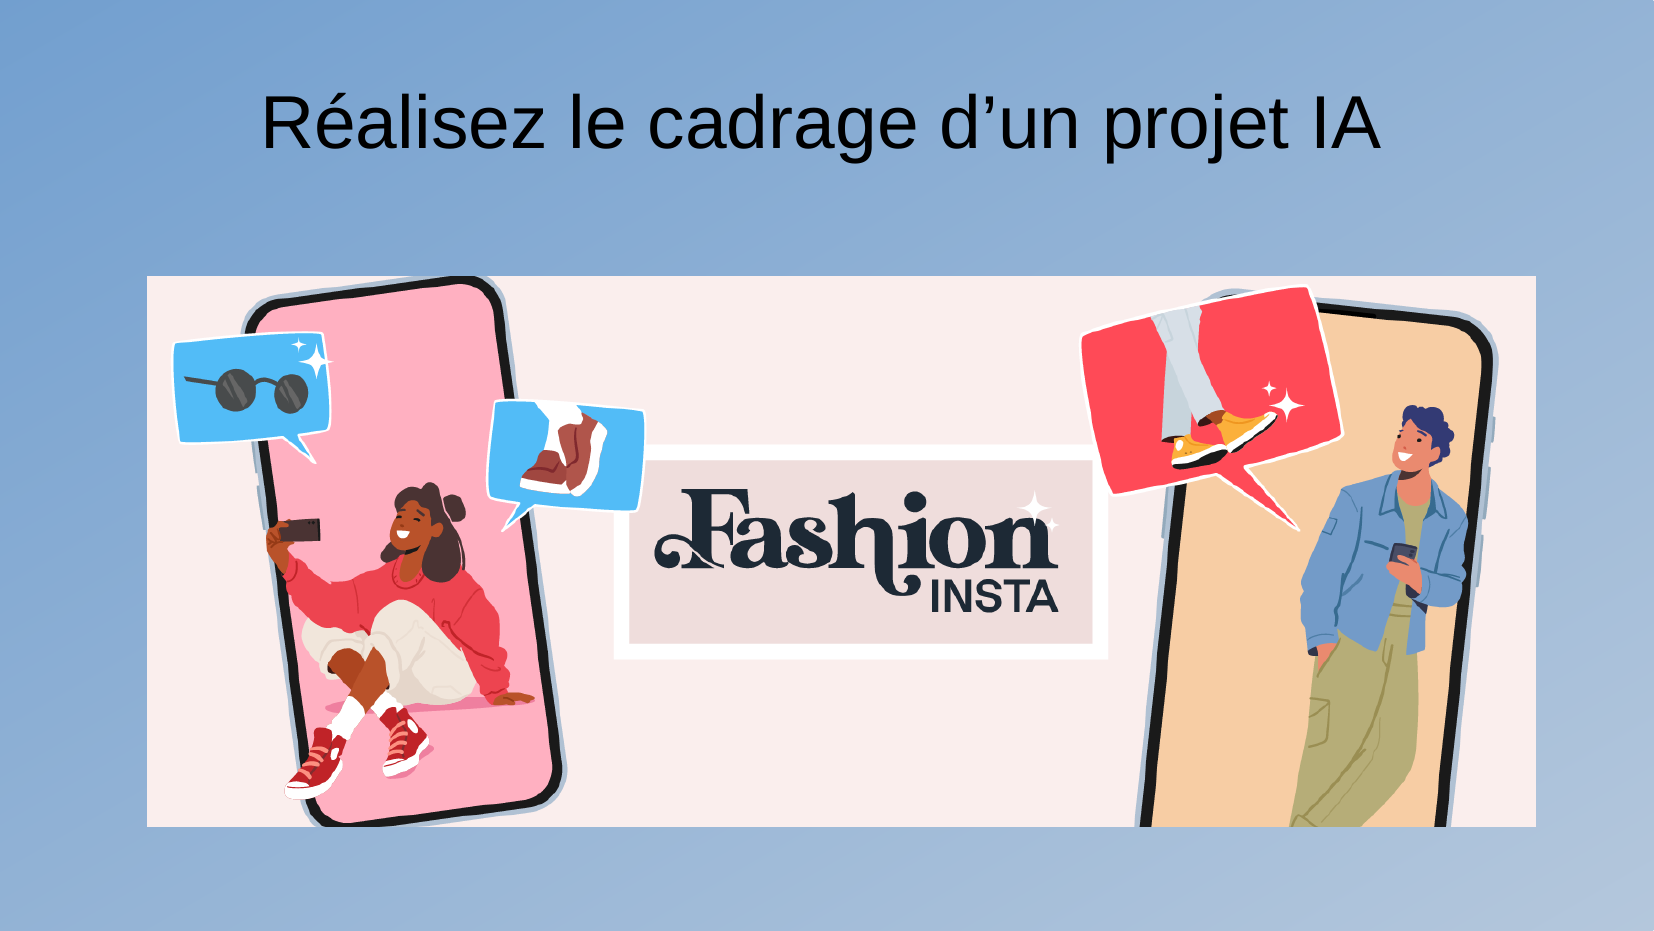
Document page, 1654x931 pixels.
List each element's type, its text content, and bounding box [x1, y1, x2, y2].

title Réalisez le cadrage d’un projet IA [76, 38, 1565, 207]
picture [147, 276, 1536, 827]
